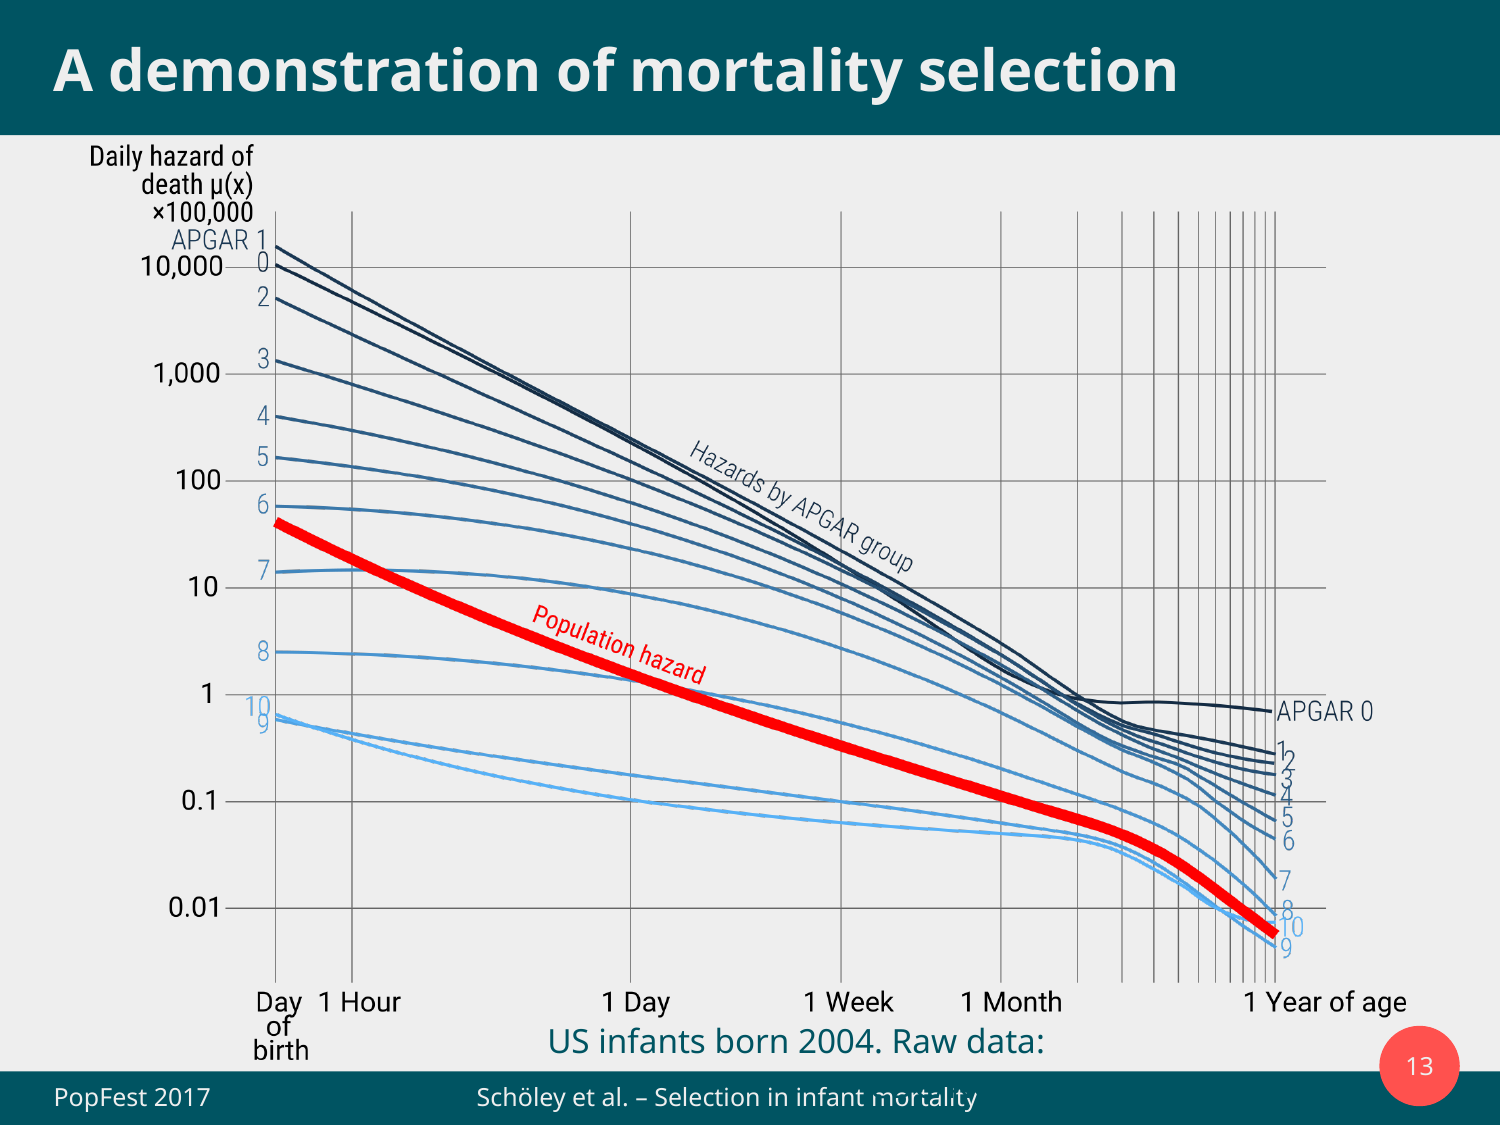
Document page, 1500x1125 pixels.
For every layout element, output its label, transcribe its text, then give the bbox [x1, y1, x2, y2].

title A demonstration of mortality selection [53, 0, 1447, 141]
picture [91, 144, 1406, 1060]
text_box US infants born 2004. Raw data: CDC/NCHS. [439, 1010, 1061, 1114]
